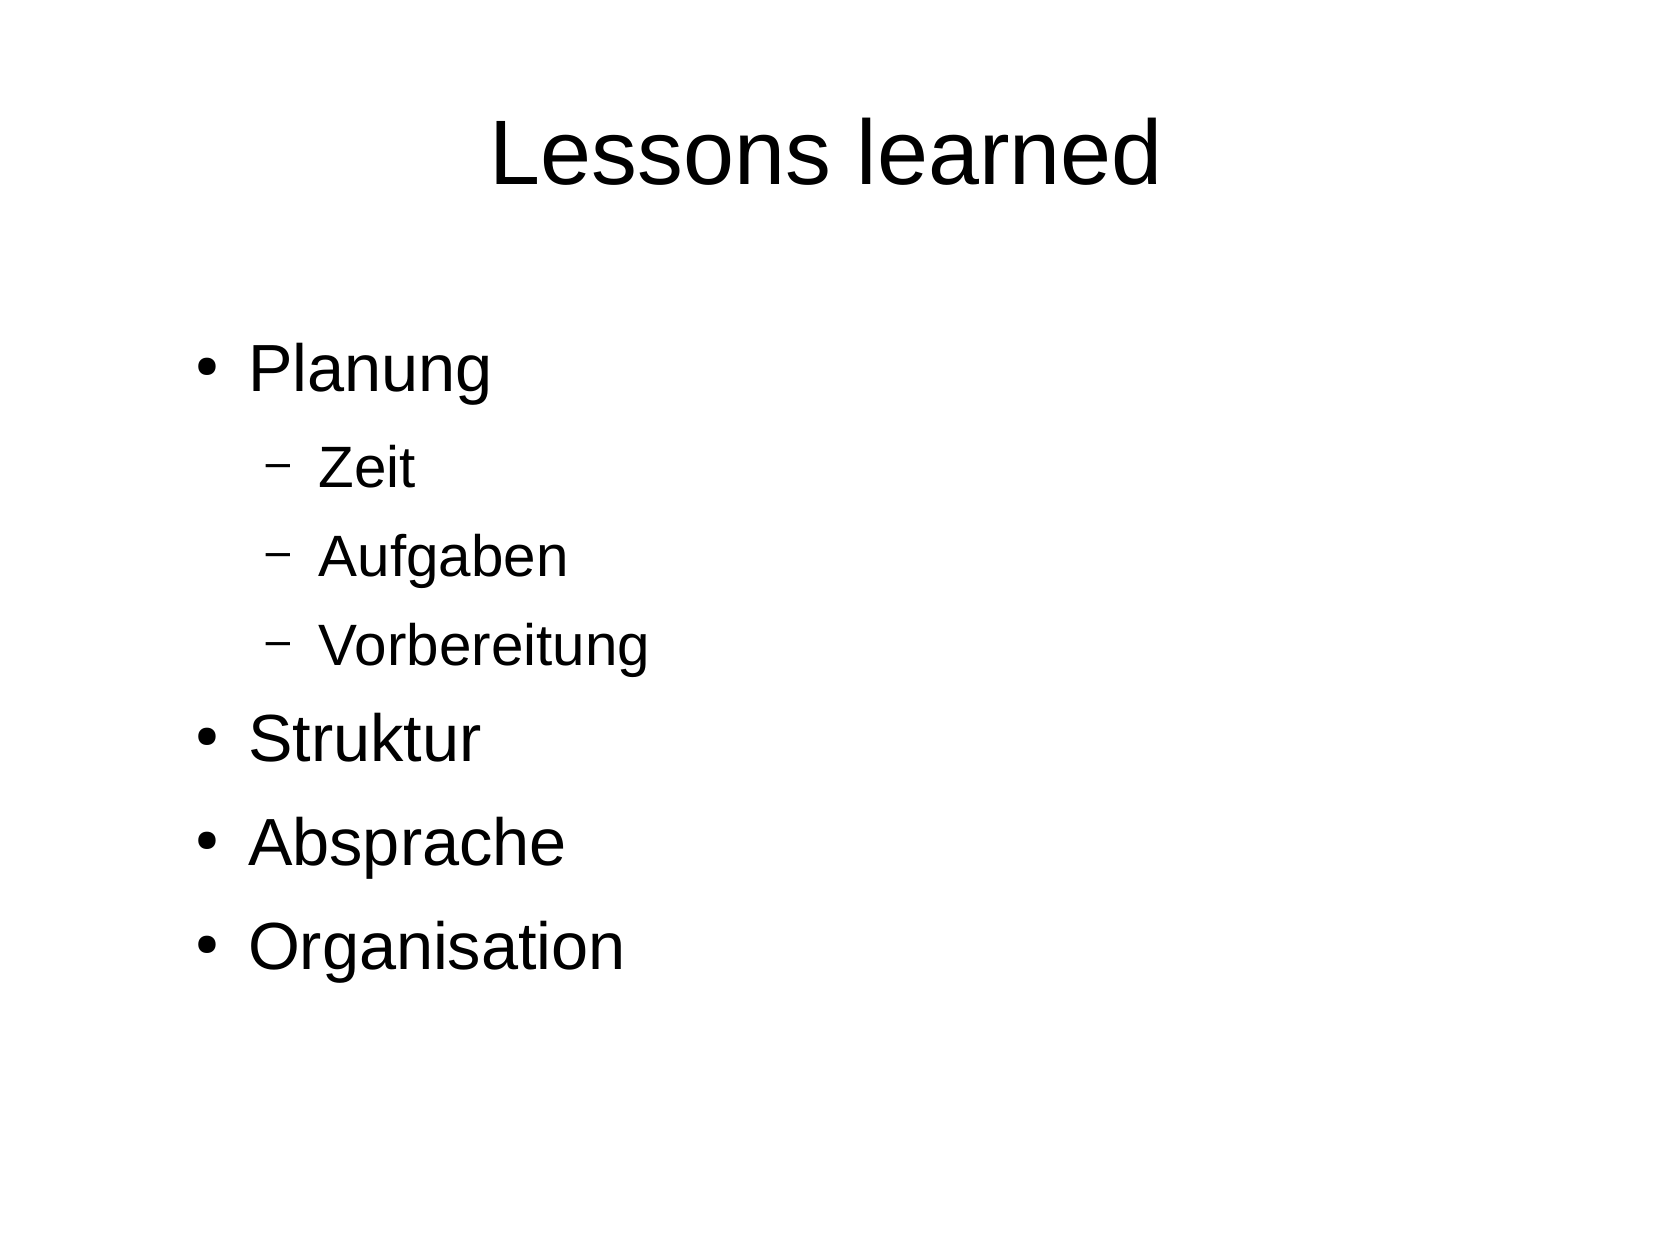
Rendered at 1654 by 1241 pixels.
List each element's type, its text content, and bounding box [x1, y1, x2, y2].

list Planung Zeit Aufgaben Vorbereitung Struktur Absprache Organisation [177, 330, 1654, 1051]
title Lessons learned [82, 49, 1571, 257]
